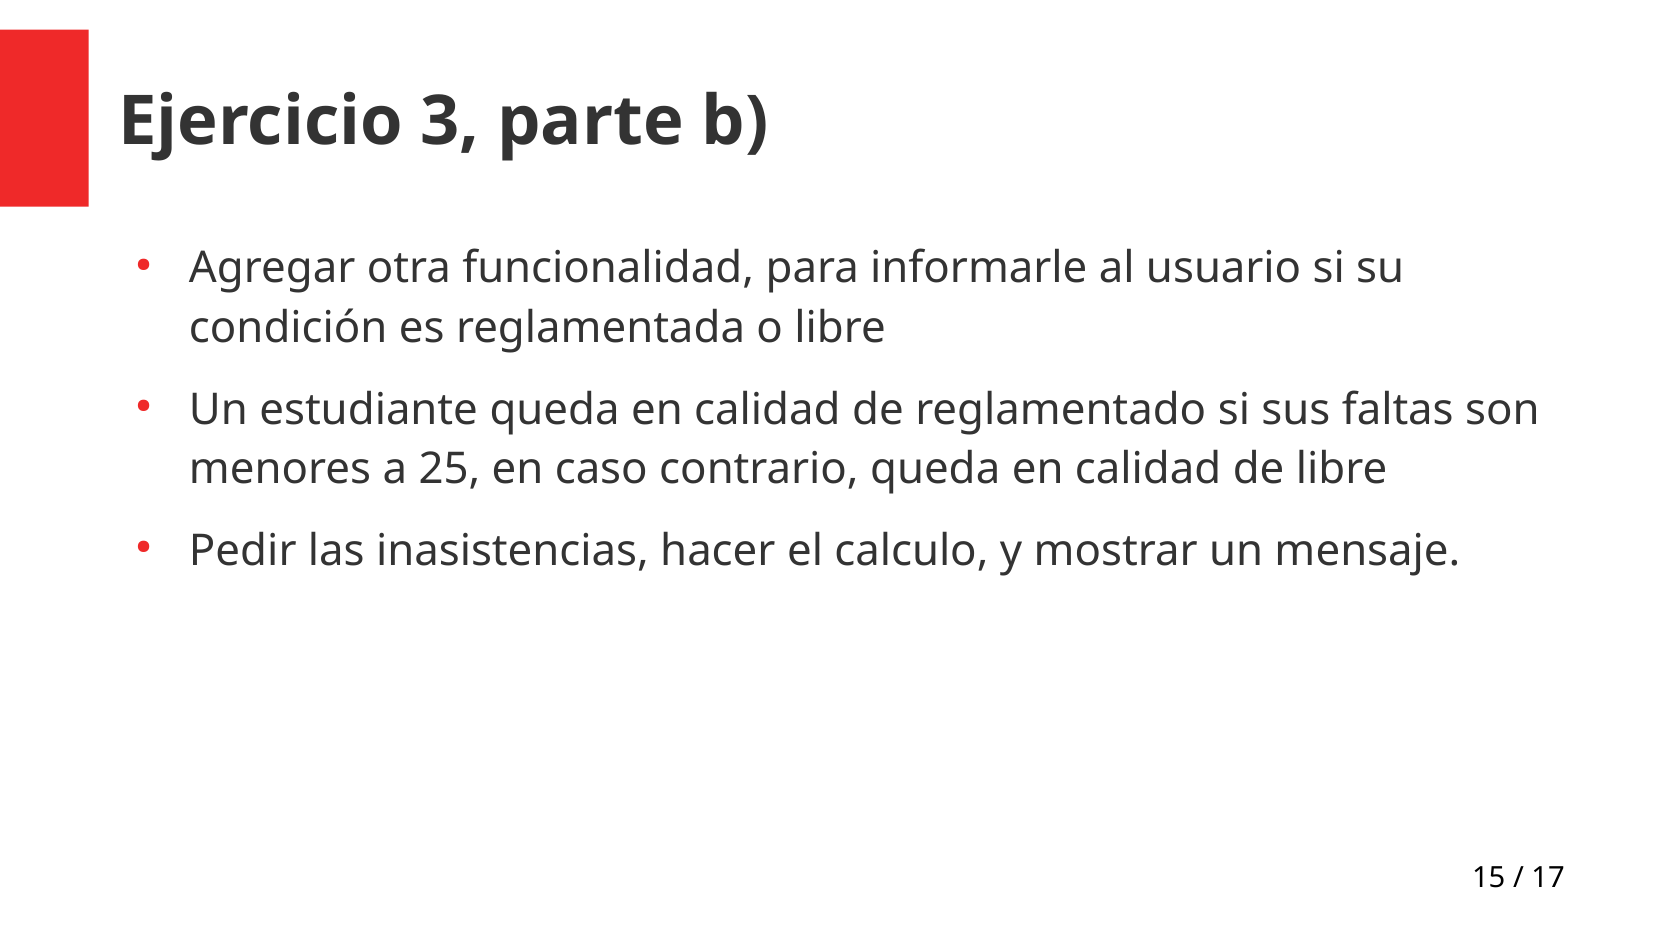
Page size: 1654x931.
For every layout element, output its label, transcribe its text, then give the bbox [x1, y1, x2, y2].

list Agregar otra funcionalidad, para informarle al usuario si su condición es reglamentada o libre Un estudiante queda en calidad de reglamentado si sus faltas son menores a 25, en caso contrario, queda en calidad de libre Pedir las inasistencias, hacer el calculo, y mostrar un mensaje. [118, 236, 1595, 798]
title Ejercicio 3, parte b) [118, 29, 1595, 207]
